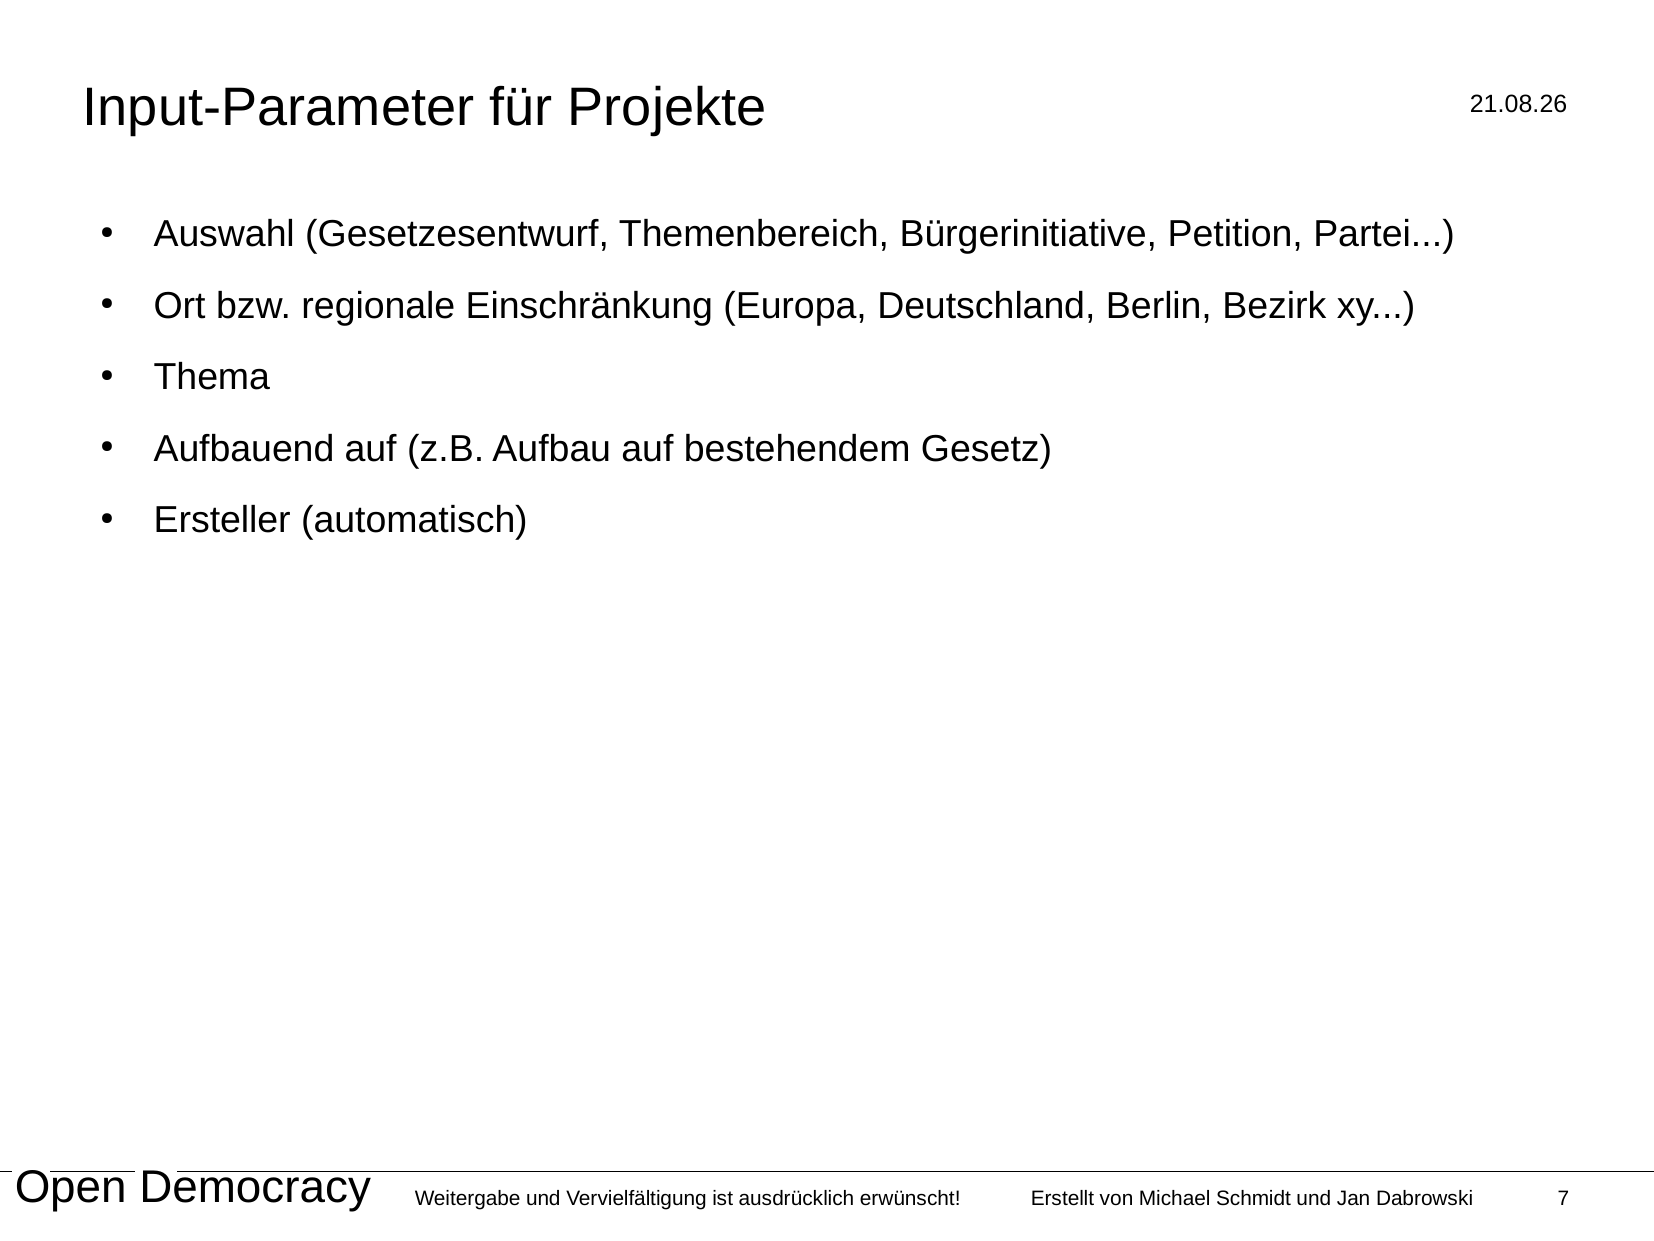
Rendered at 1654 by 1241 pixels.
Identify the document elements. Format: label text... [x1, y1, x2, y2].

list Auswahl (Gesetzesentwurf, Themenbereich, Bürgerinitiative, Petition, Partei...) Ort bzw. regionale Einschränkung (Europa, Deutschland, Berlin, Bezirk xy...) Thema Aufbauend auf (z.B. Aufbau auf bestehendem Gesetz) Ersteller (automatisch) [82, 212, 1571, 1109]
title Input-Parameter für Projekte [82, 59, 1359, 155]
